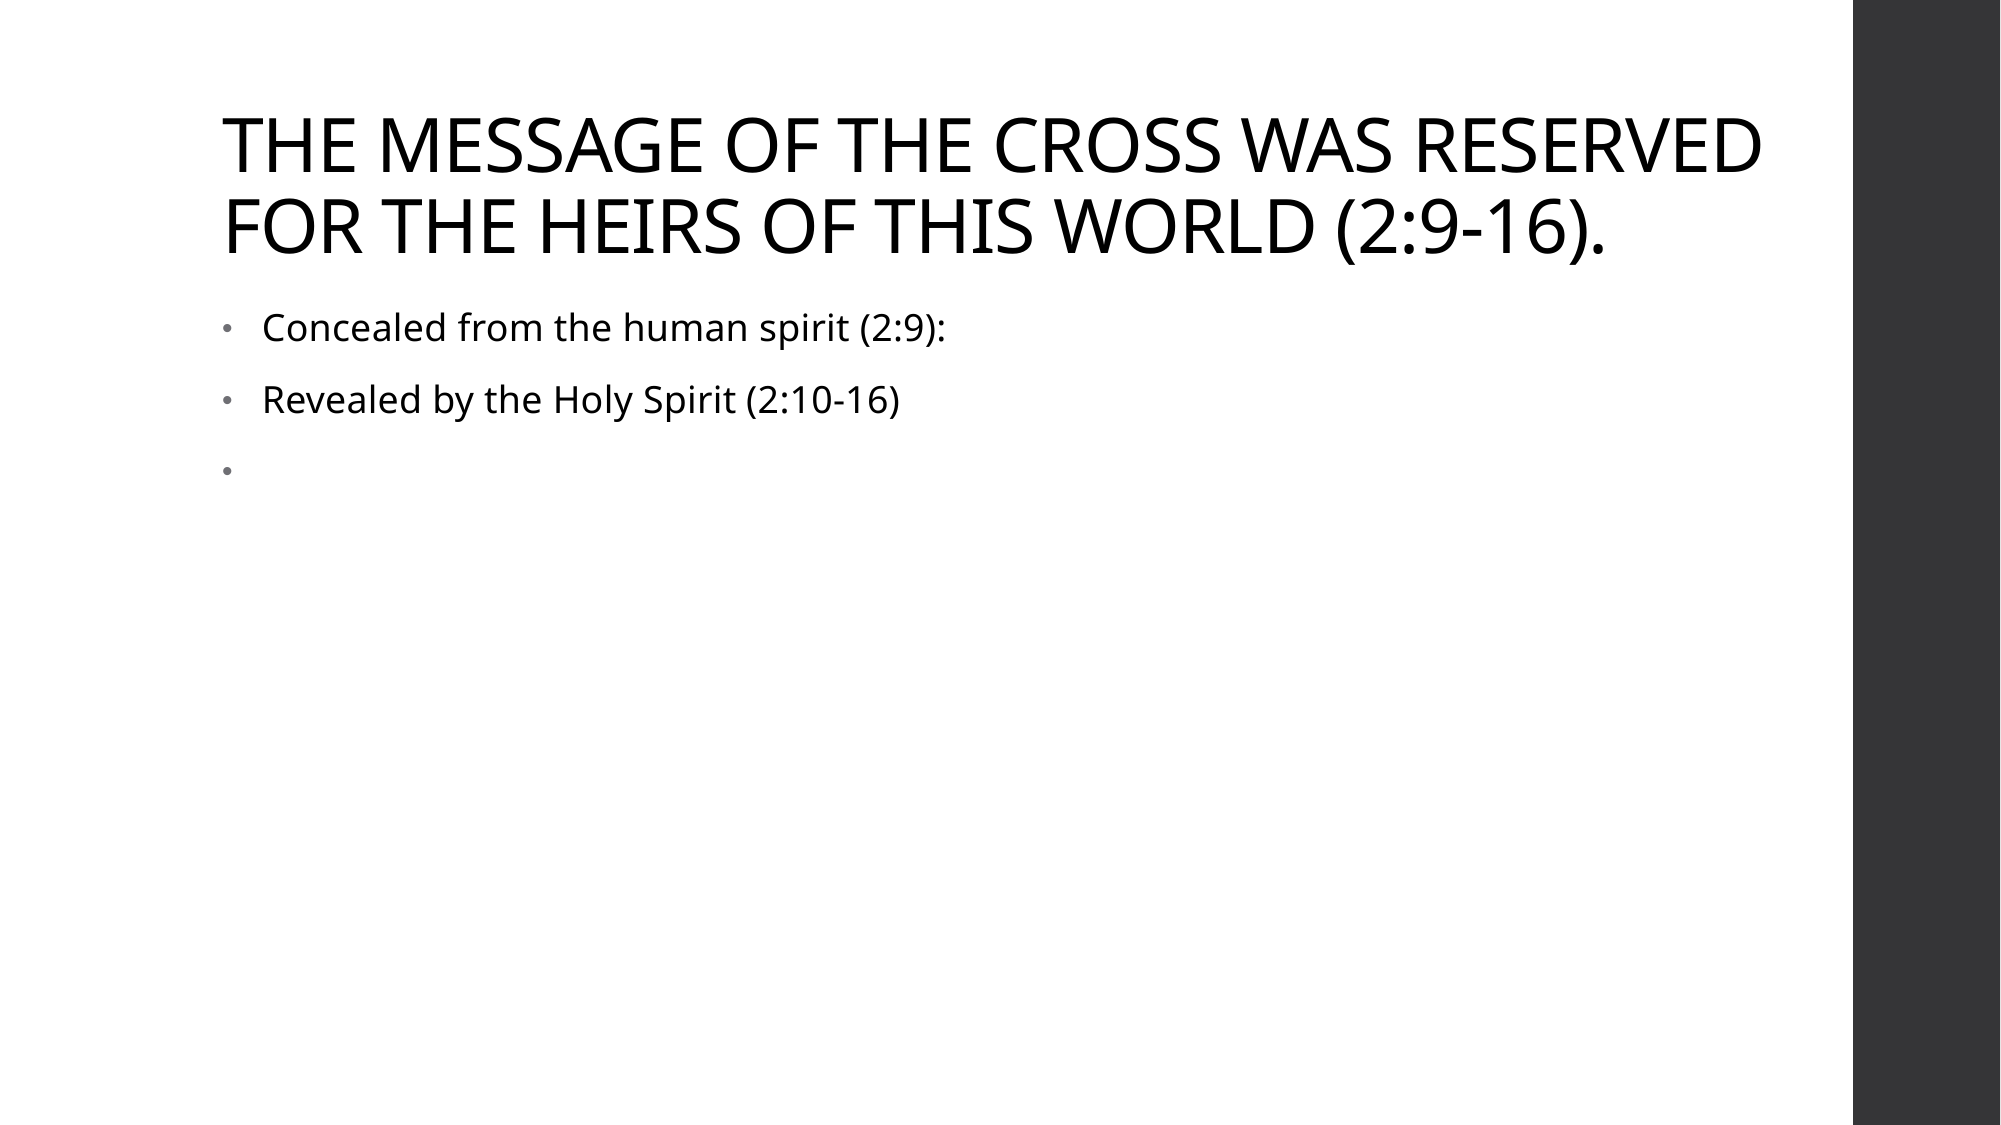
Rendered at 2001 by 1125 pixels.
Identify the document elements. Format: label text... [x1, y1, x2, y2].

title THE MESSAGE OF THE CROSS WAS RESERVED FOR THE HEIRS OF THIS WORLD (2:9-16). [206, 60, 1797, 278]
list Concealed from the human spirit (2:9): Revealed by the Holy Spirit (2:10-16) [206, 299, 1617, 1014]
